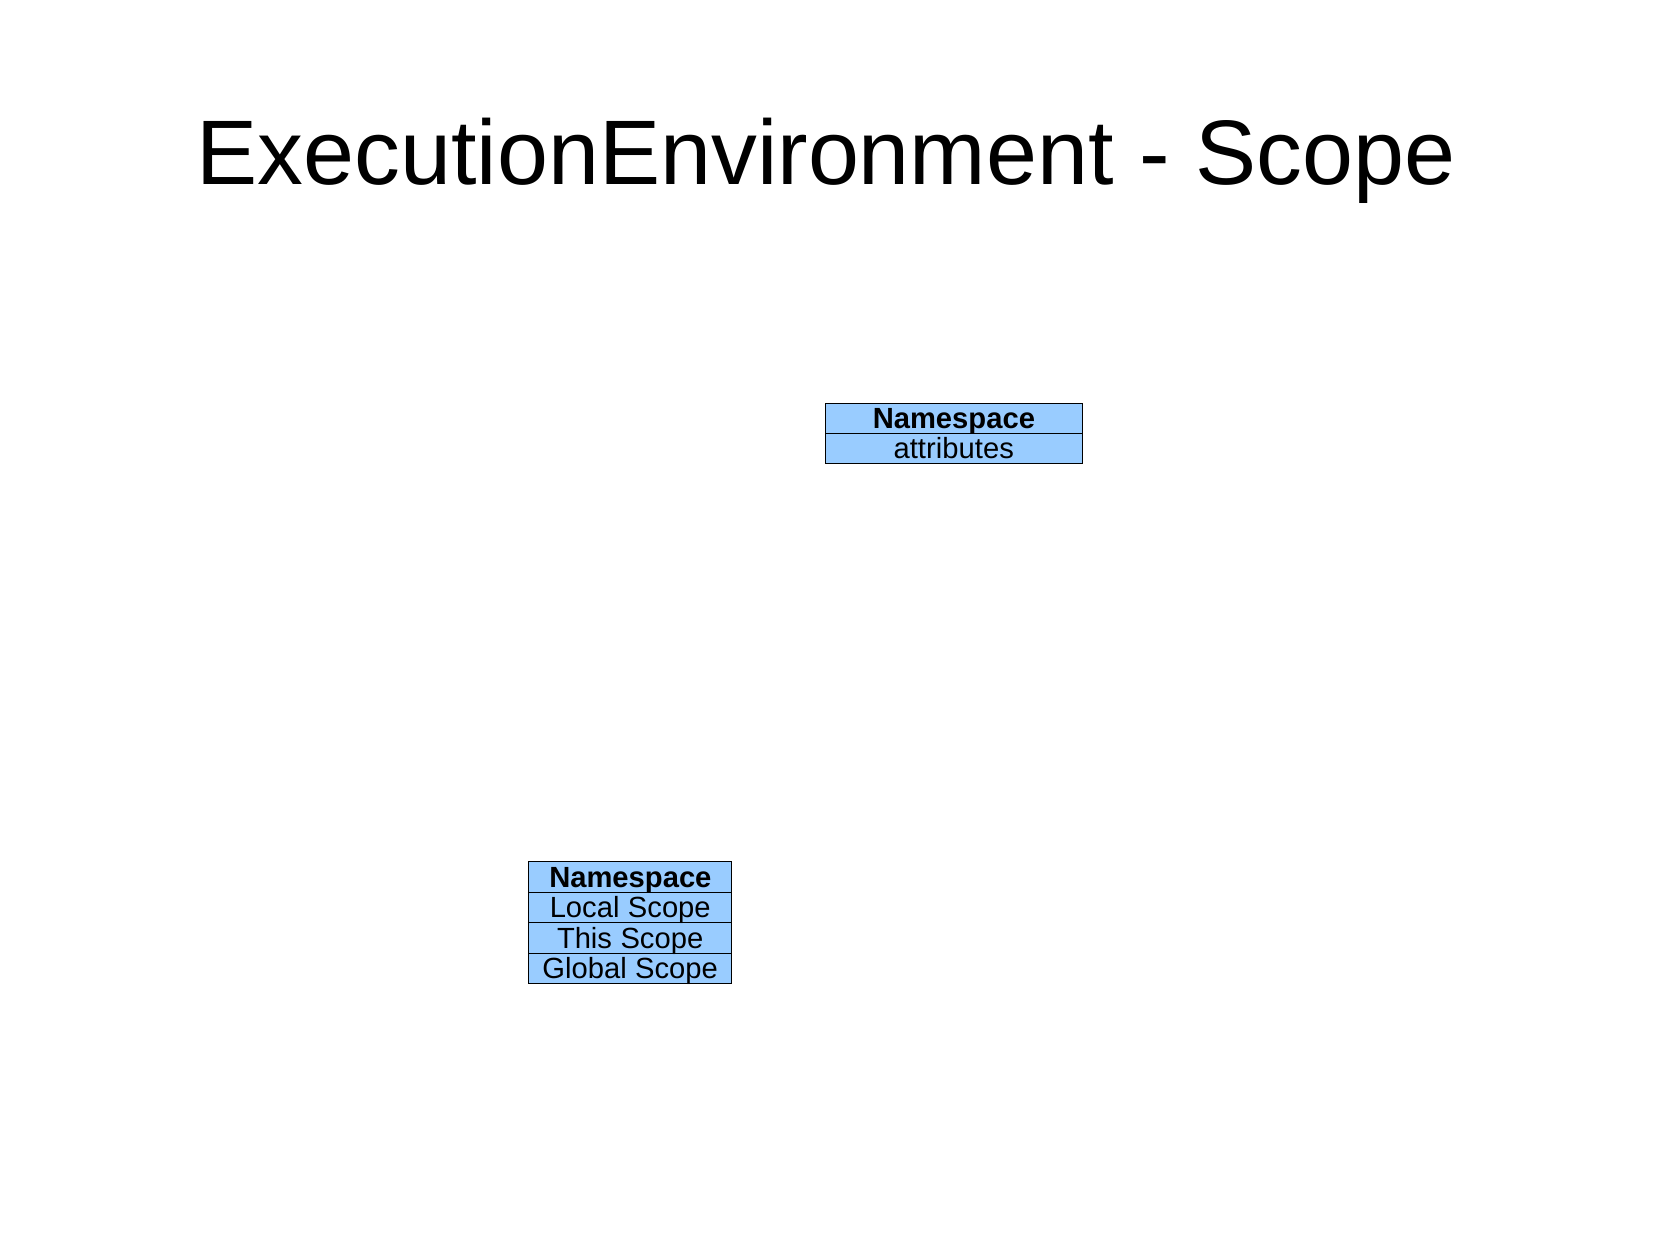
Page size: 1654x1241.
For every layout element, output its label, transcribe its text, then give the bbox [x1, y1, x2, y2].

text_box Global Scope [528, 954, 732, 984]
text_box Local Scope [528, 892, 732, 923]
text_box Namespace [528, 861, 732, 892]
text_box [791, 412, 1129, 483]
text_box This Scope [528, 923, 732, 954]
text_box Namespace [825, 403, 1083, 412]
title ExecutionEnvironment - Scope [82, 56, 1571, 250]
